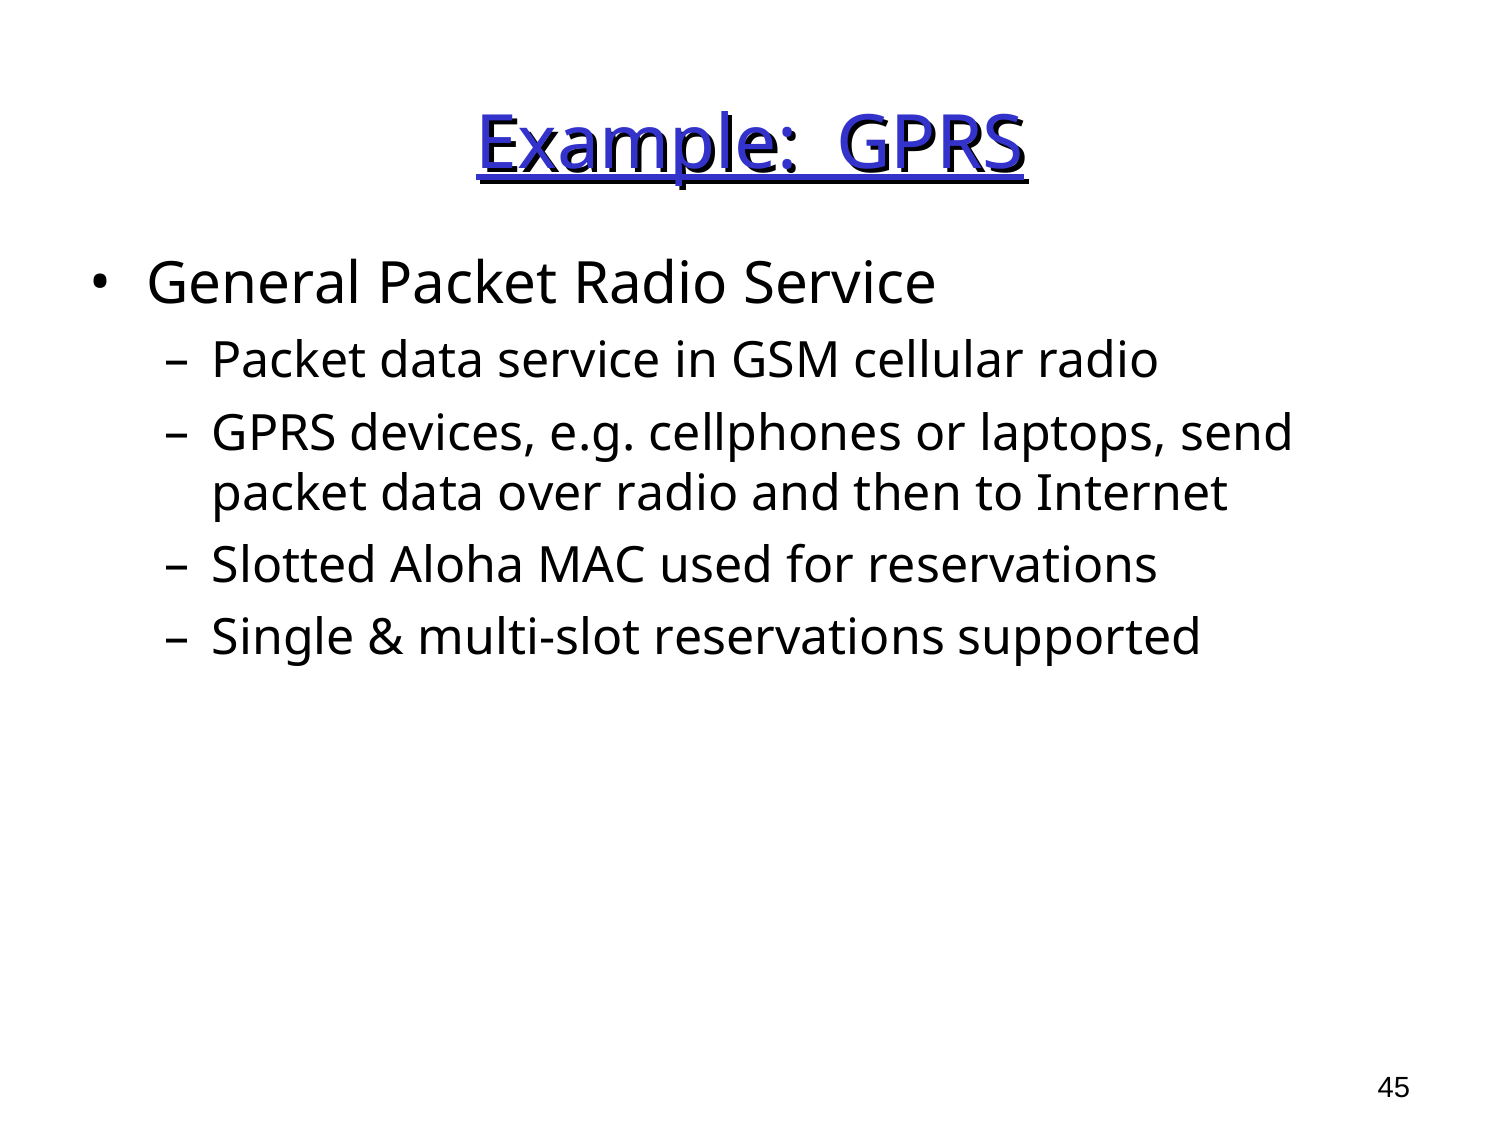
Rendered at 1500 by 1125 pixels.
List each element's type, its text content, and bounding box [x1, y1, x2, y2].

list General Packet Radio Service Packet data service in GSM cellular radio GPRS devices, e.g. cellphones or laptops, send packet data over radio and then to Internet Slotted Aloha MAC used for reservations Single & multi-slot reservations supported [75, 237, 1465, 1006]
title Example: GPRS [75, 45, 1426, 233]
